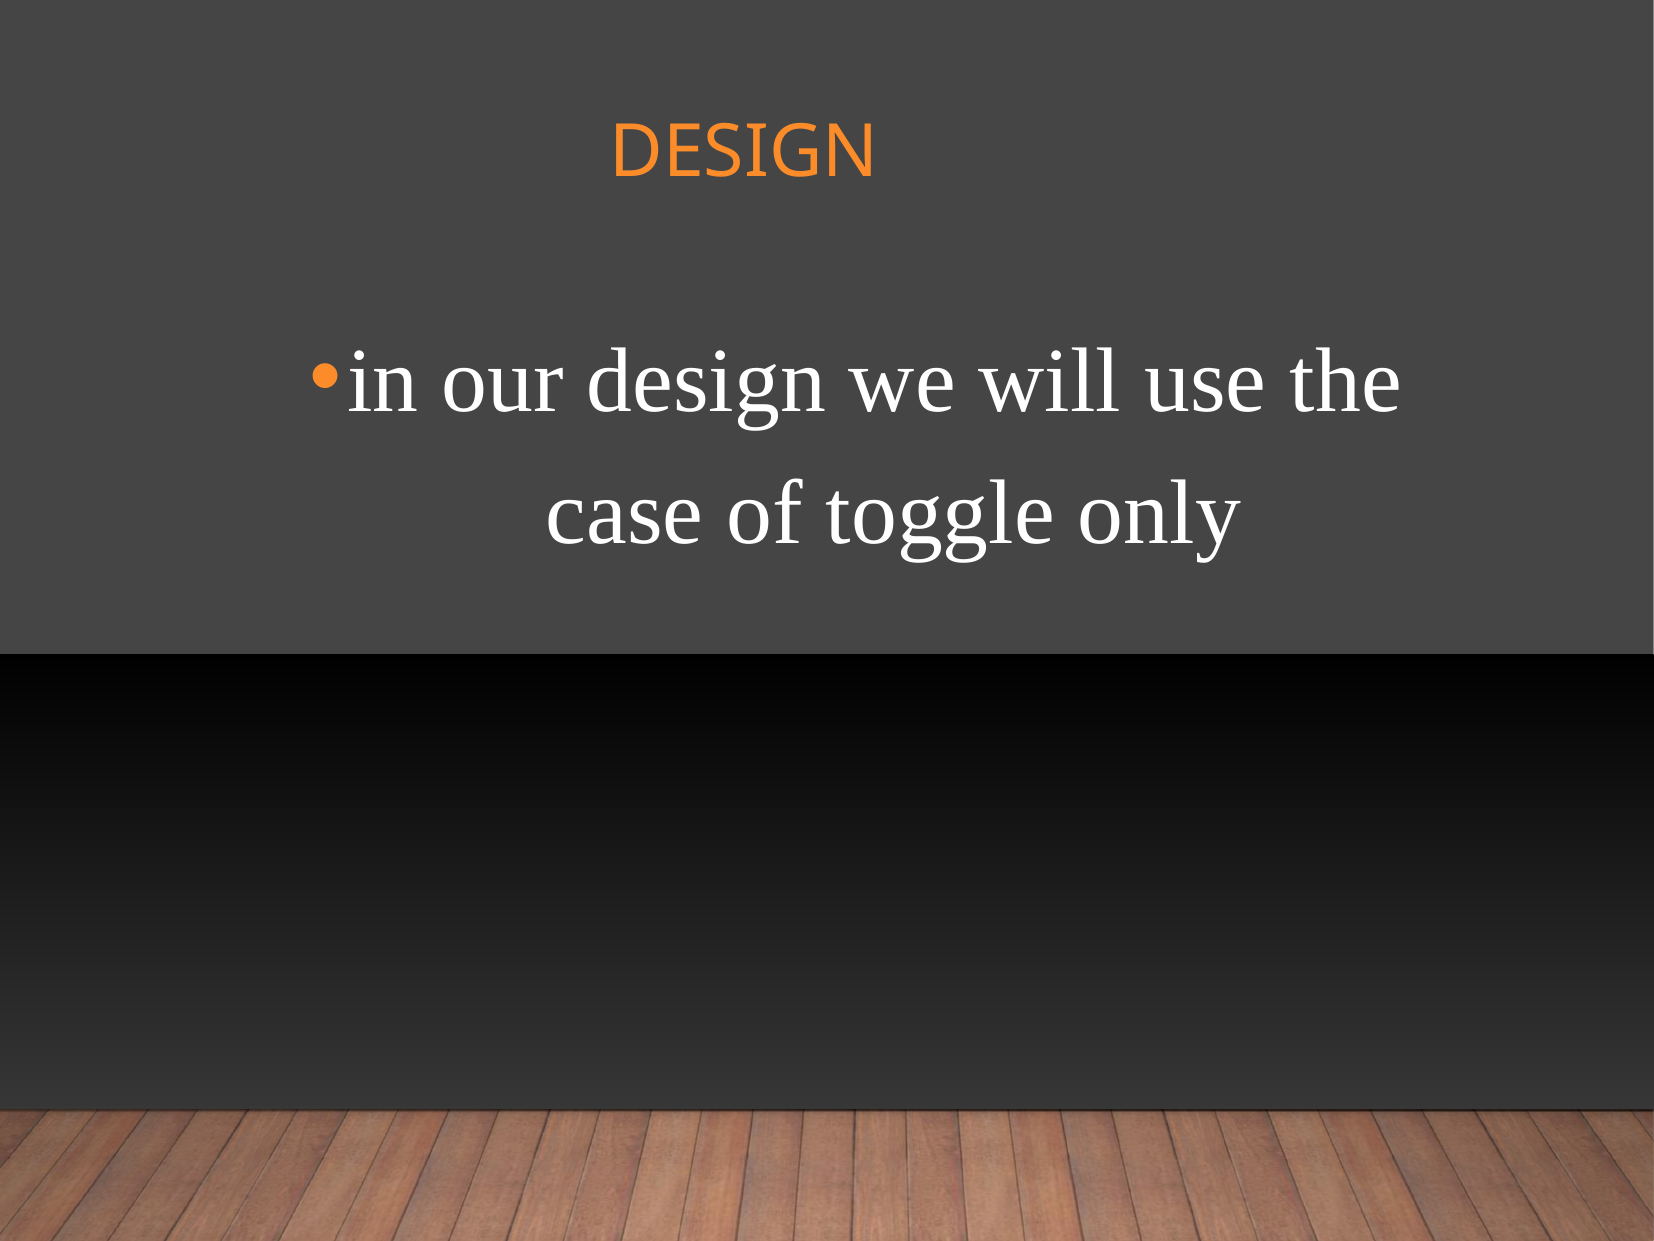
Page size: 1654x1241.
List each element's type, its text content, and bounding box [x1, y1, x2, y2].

title Design [0, 49, 1489, 257]
list in our design we will use the case of toggle only [0, 290, 1489, 1010]
